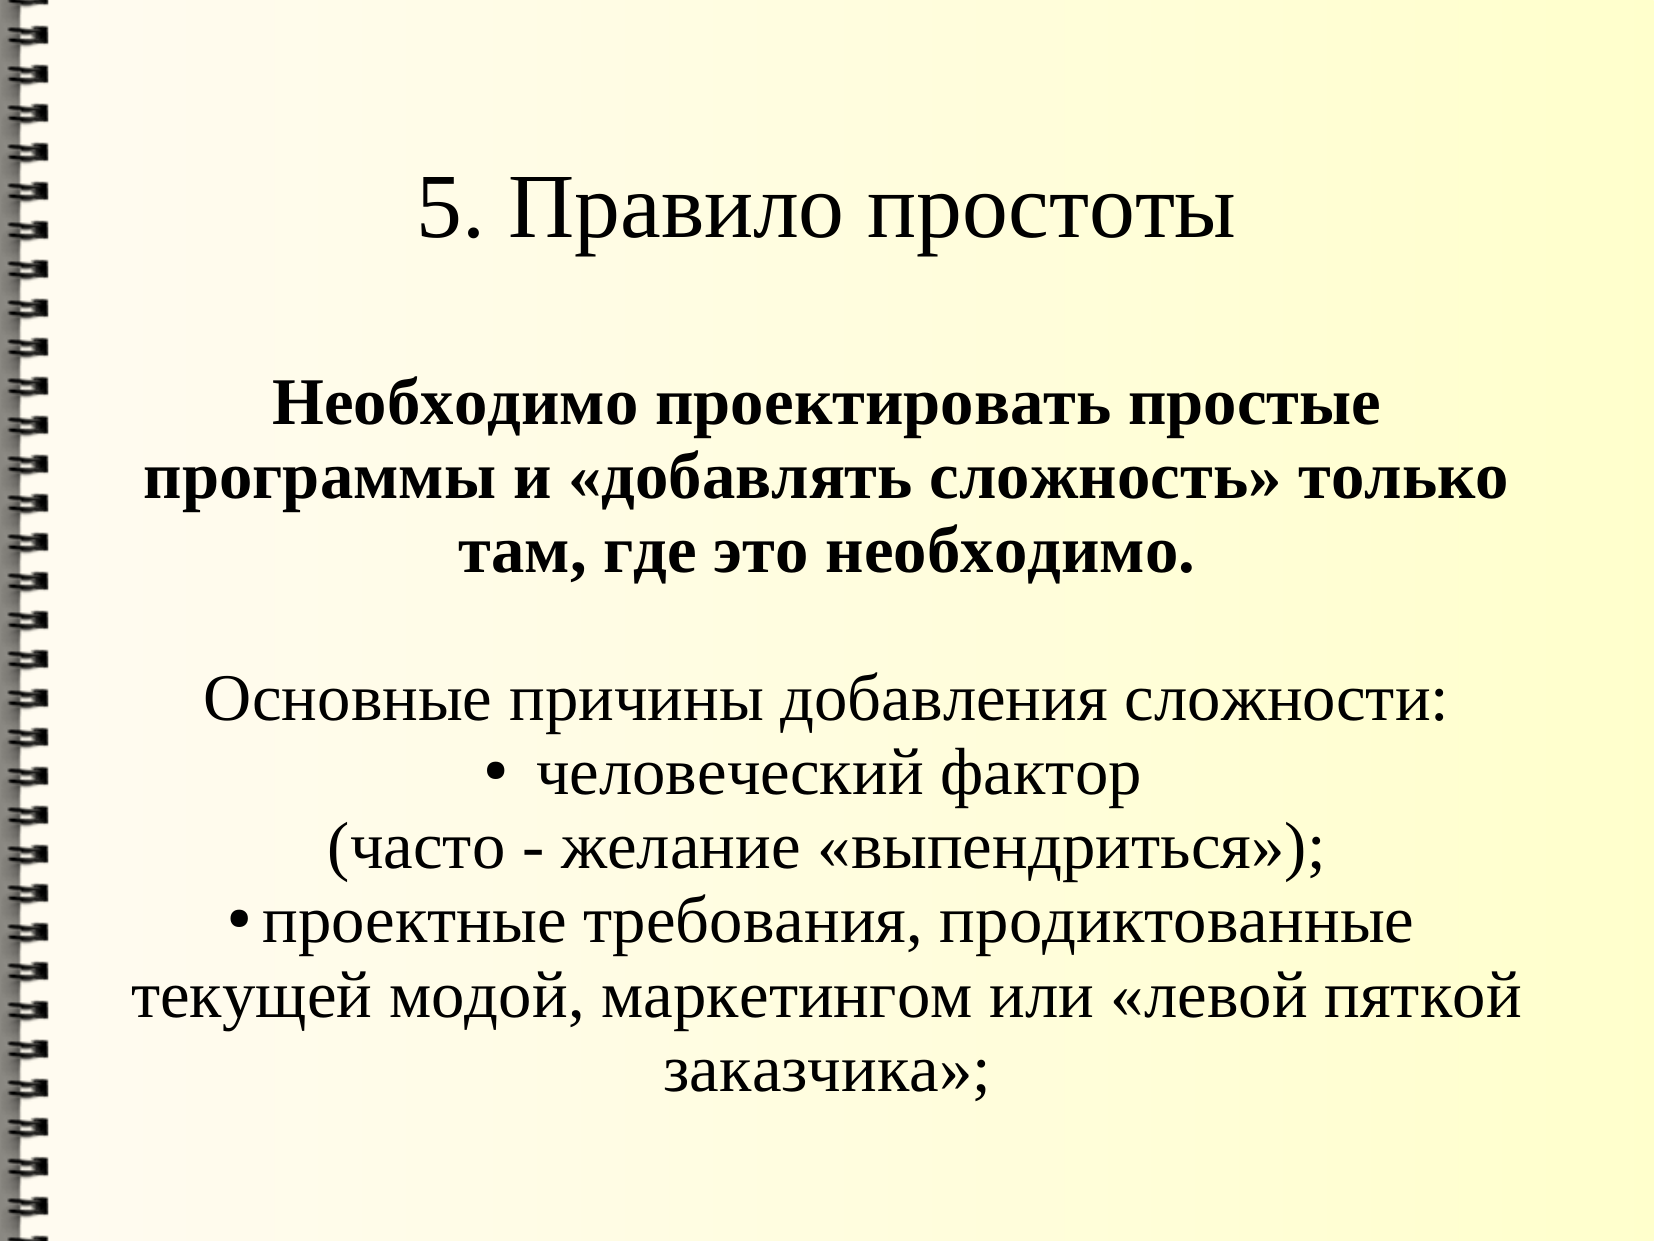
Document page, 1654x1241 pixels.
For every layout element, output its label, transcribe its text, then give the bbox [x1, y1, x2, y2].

title 5. Правило простоты [121, 102, 1534, 311]
subtitle Необходимо проектировать простые программы и «добавлять сложность» только там, где это необходимо. Основные причины добавления сложности: человеческий фактор (часто - желание «выпендриться»); проектные требования, продиктованные текущей модой, маркетингом или «левой пяткой заказчика»; [121, 344, 1534, 1200]
picture [0, 0, 1654, 1241]
